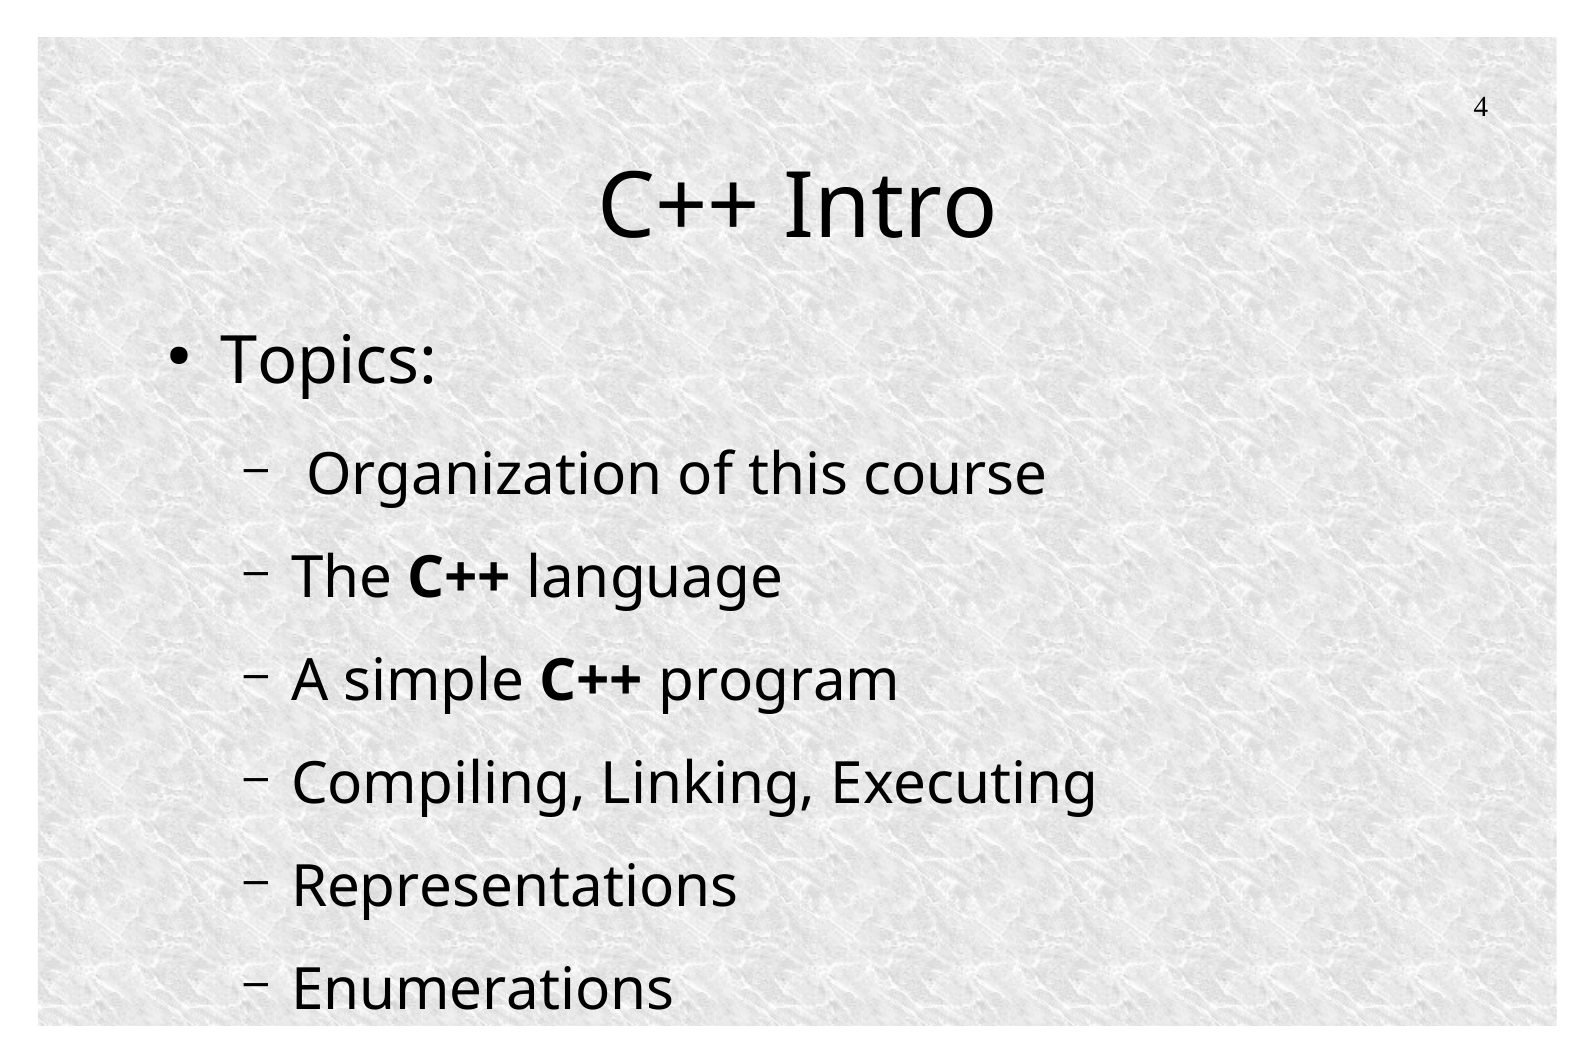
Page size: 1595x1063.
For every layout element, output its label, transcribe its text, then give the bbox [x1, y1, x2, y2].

title C++ Intro [149, 119, 1447, 285]
picture [37, 37, 1557, 1026]
list Topics: Organization of this course The C++ language A simple C++ program Compiling, Linking, Executing Representations Enumerations [149, 312, 1447, 961]
